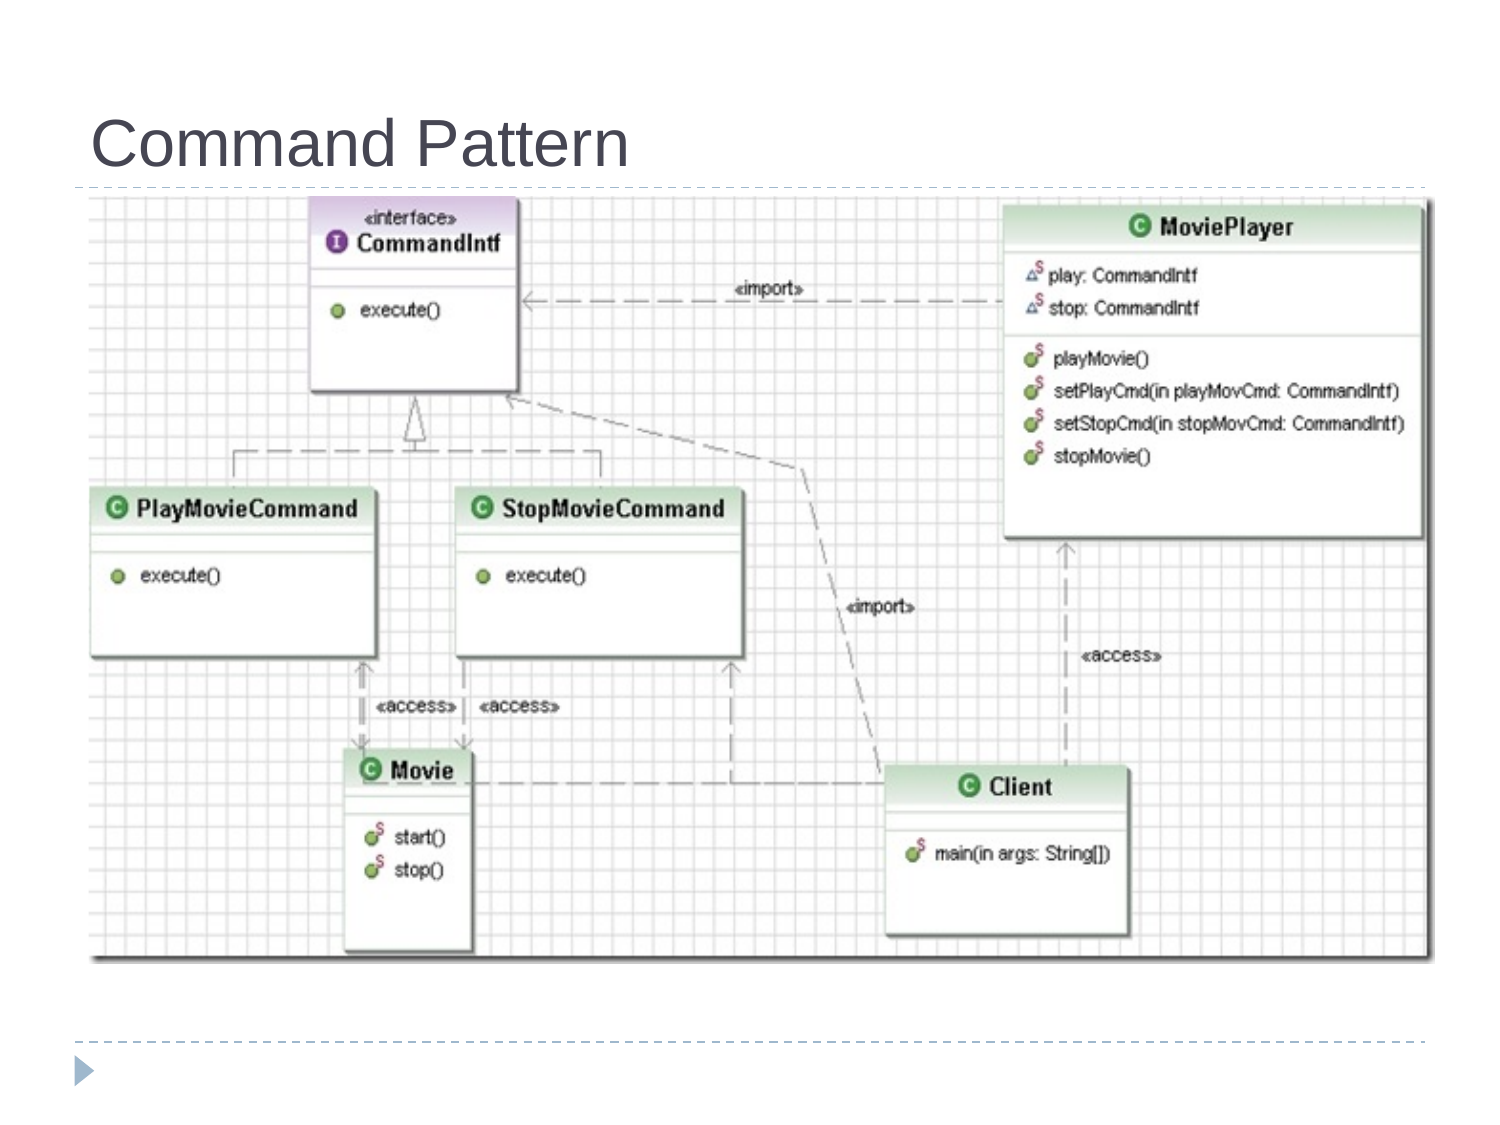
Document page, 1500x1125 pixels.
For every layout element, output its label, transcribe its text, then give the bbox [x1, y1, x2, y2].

title Command Pattern [75, 24, 1425, 188]
text_box [88, 196, 1435, 965]
